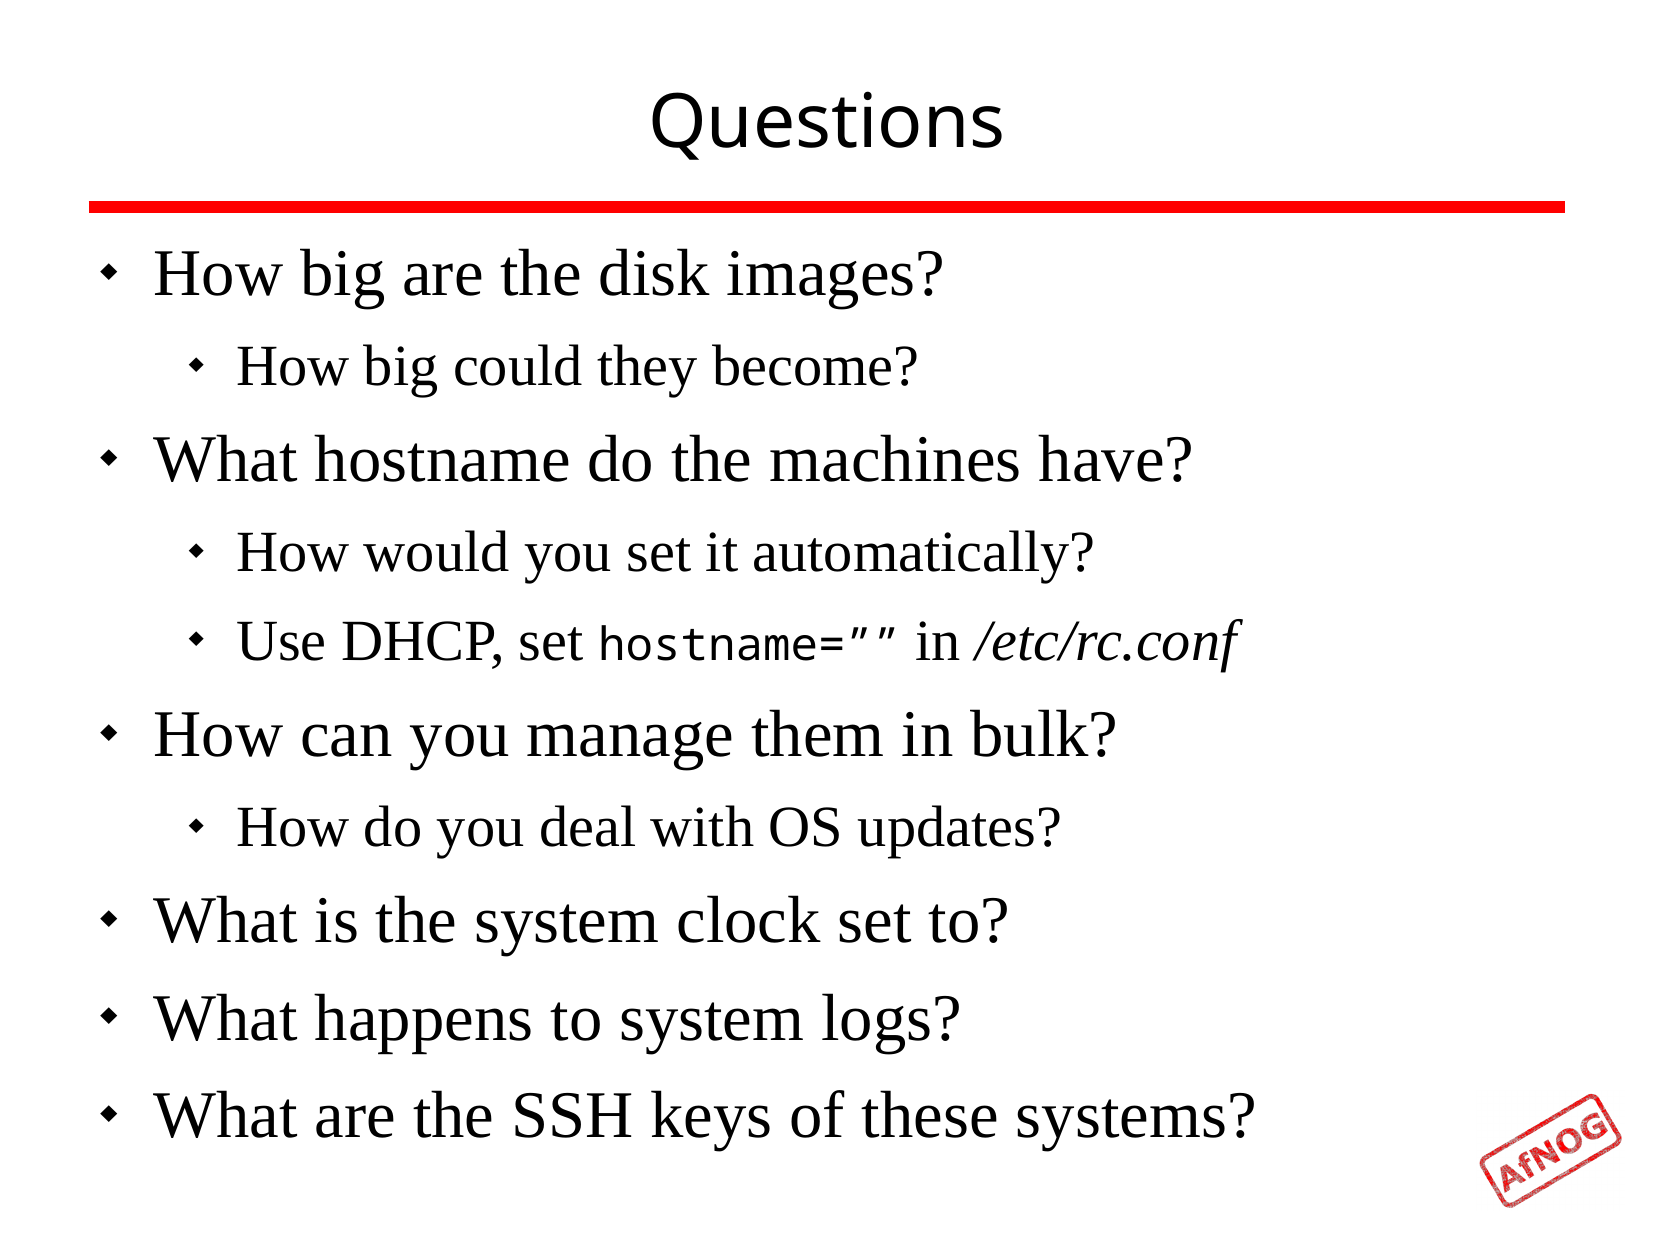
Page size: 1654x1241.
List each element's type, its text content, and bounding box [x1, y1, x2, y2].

title Questions [82, 29, 1571, 207]
list How big are the disk images? How big could they become? What hostname do the machines have? How would you set it automatically? Use DHCP, set hostname=”” in /etc/rc.conf How can you manage them in bulk? How do you deal with OS updates? What is the system clock set to? What happens to system logs? What are the SSH keys of these systems? [82, 236, 1571, 1152]
picture [1476, 1090, 1625, 1211]
